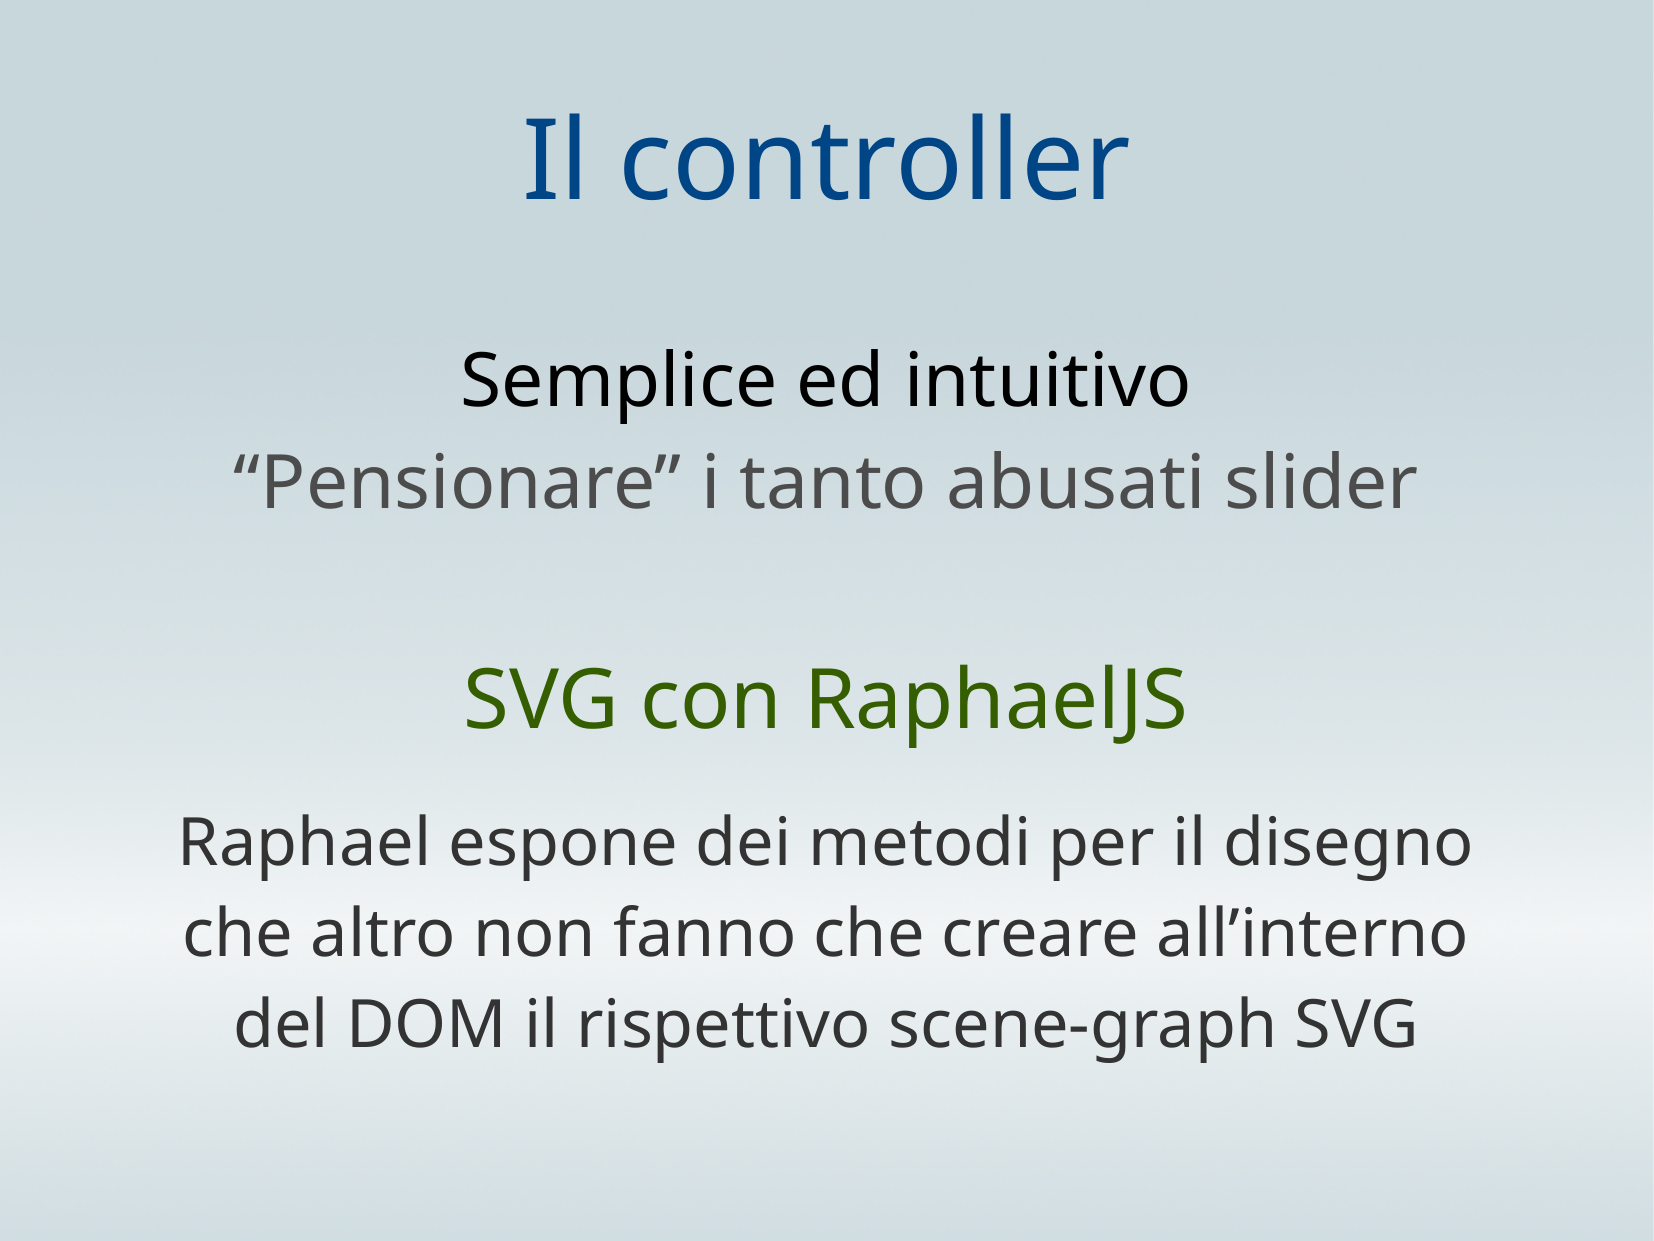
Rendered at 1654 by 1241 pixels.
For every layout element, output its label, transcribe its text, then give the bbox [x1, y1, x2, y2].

text_box Il controller [410, 71, 1244, 244]
text_box Semplice ed intuitivo “Pensionare” i tanto abusati slider [138, 319, 1515, 544]
text_box SVG con RaphaelJS Raphael espone dei metodi per il disegno che altro non fanno che creare all’interno del DOM il rispettivo scene-graph SVG [138, 632, 1515, 1085]
picture [0, 0, 1654, 1241]
